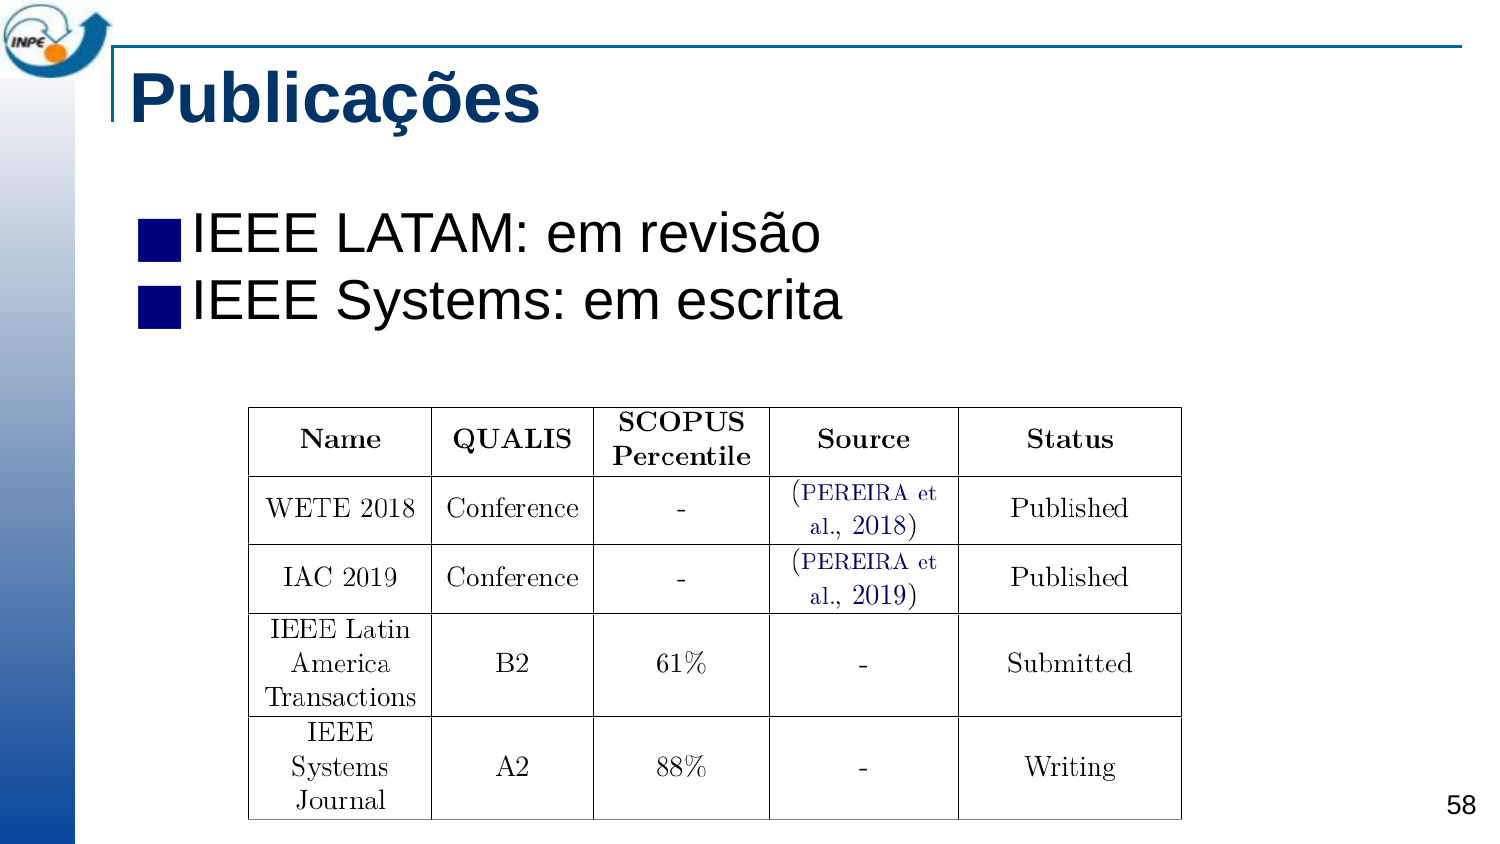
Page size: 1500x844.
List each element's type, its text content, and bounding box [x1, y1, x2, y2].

title Publicações [112, 46, 1450, 141]
list IEEE LATAM: em revisão IEEE Systems: em escrita [99, 187, 1438, 394]
picture [237, 393, 1200, 841]
picture [0, 0, 113, 79]
slide_number <number> [1403, 779, 1494, 844]
